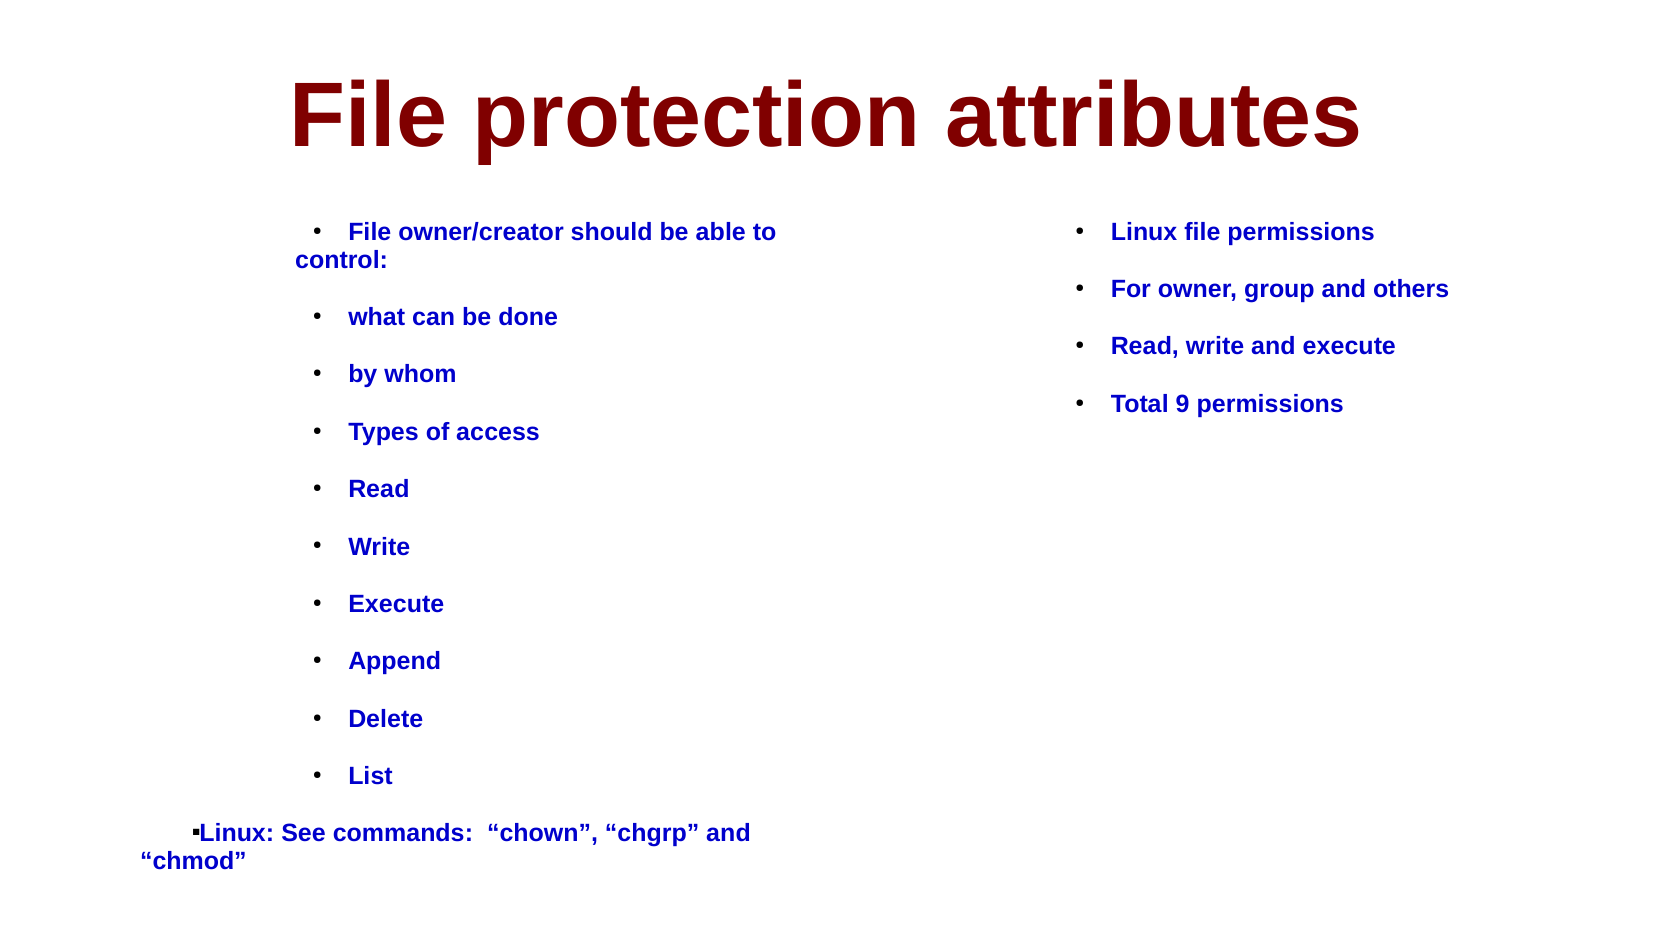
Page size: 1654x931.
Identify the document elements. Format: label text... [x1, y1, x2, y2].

list Linux file permissions For owner, group and others Read, write and execute Total 9 permissions [845, 217, 1572, 757]
title File protection attributes [82, 37, 1571, 193]
list File owner/creator should be able to control: what can be done by whom Types of access Read Write Execute Append Delete List Linux: See commands: “chown”, “chgrp” and “chmod” [82, 217, 851, 898]
